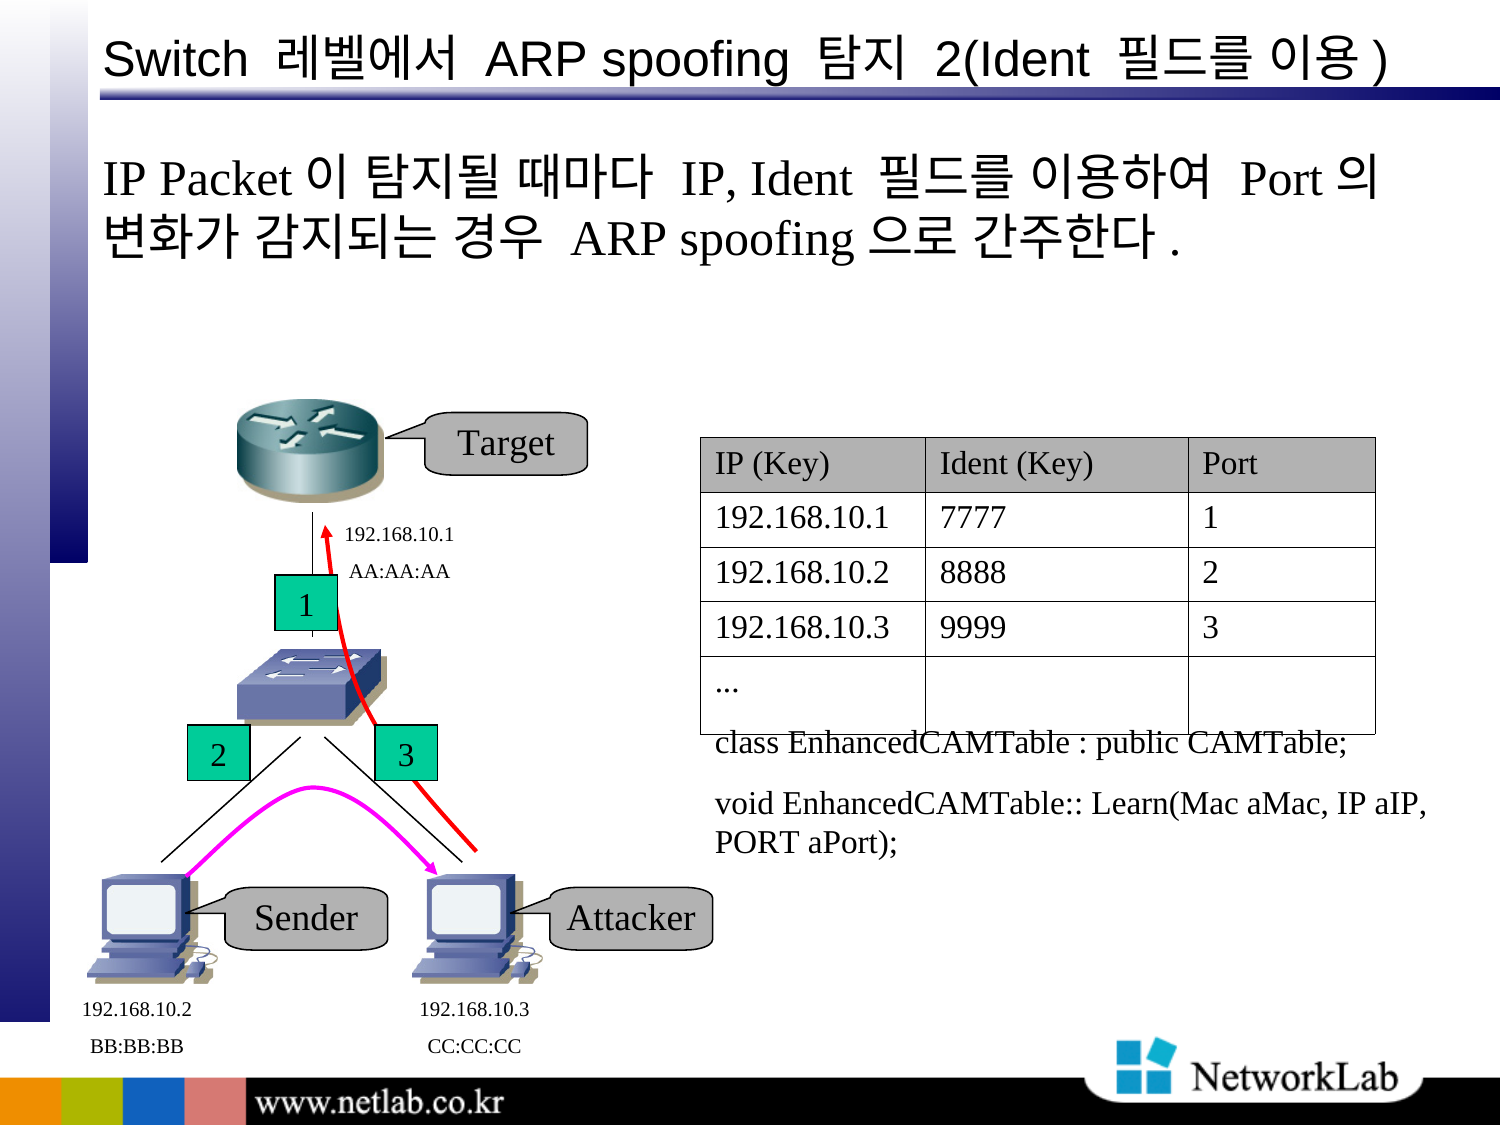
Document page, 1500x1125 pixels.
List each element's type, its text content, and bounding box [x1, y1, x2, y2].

table_cell [1189, 657, 1375, 734]
text_box 2 [187, 724, 251, 781]
table_cell 192.168.10.2 [701, 548, 925, 601]
text_box Target [385, 412, 588, 476]
table_cell ... [701, 657, 925, 734]
table_cell 2 [1189, 548, 1375, 601]
text_box 192.168.10.2 BB:BB:BB [62, 987, 212, 1066]
text_box class EnhancedCAMTable : public CAMTable; void EnhancedCAMTable:: Learn(Mac aMac, IP aIP, PORT aPort); [699, 712, 1451, 869]
table_cell 1 [1189, 493, 1375, 547]
table_header Port [1189, 438, 1375, 492]
text_box Attacker [510, 887, 713, 951]
table_header Ident (Key) [926, 438, 1188, 492]
picture [237, 399, 384, 503]
table_header IP (Key) [701, 438, 925, 492]
picture [0, 1022, 1500, 1125]
table_cell [926, 657, 1188, 734]
table_cell 3 [1189, 602, 1375, 656]
text_box Switch 레벨에서 ARP spoofing 탐지 2(Ident 필드를 이용) [87, 18, 1500, 95]
table_cell 9999 [926, 602, 1188, 656]
text_box 192.168.10.1 AA:AA:AA [324, 512, 475, 591]
table_cell 7777 [926, 493, 1188, 547]
text_box Sender [185, 887, 388, 951]
picture [99, 95, 1500, 100]
text_box 192.168.10.3 CC:CC:CC [399, 987, 550, 1066]
table_cell 192.168.10.1 [701, 493, 925, 547]
picture [412, 874, 543, 984]
text_box 3 [375, 724, 438, 781]
text_box IP Packet이 탐지될 때마다 IP, Ident 필드를 이용하여 Port의 변화가 감지되는 경우 ARP spoofing으로 간주한다. [87, 137, 1500, 273]
picture [87, 874, 218, 984]
text_box 1 [275, 574, 338, 631]
picture [348, 649, 387, 724]
picture [237, 649, 373, 727]
table_cell 192.168.10.3 [701, 602, 925, 656]
table_cell 8888 [926, 548, 1188, 601]
